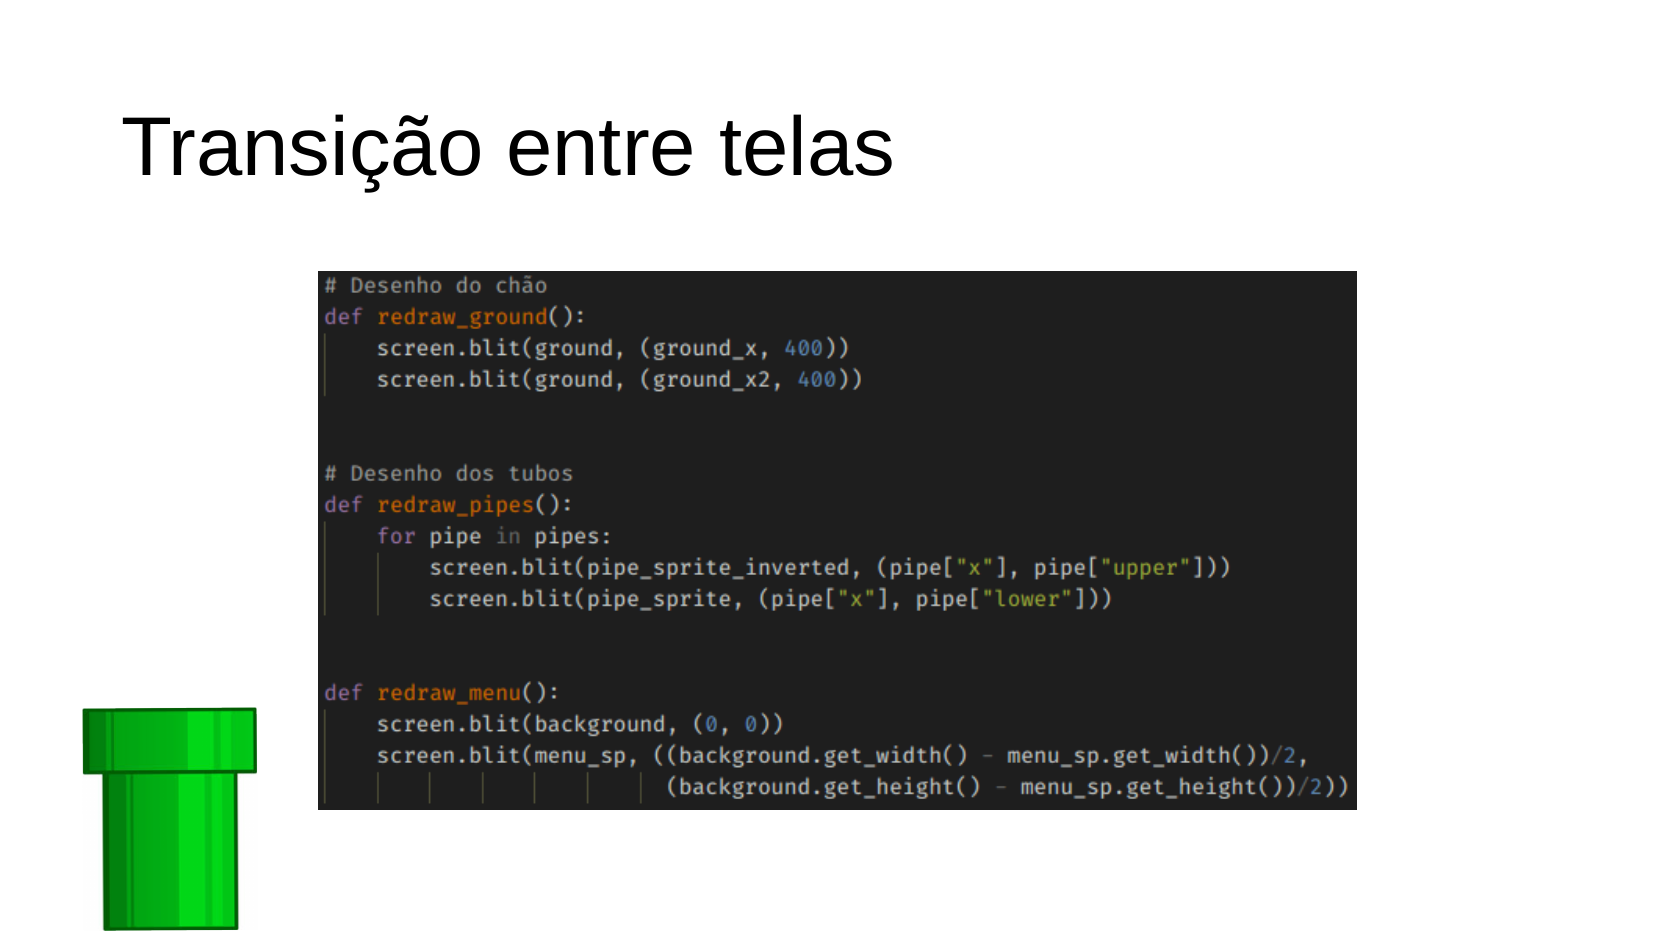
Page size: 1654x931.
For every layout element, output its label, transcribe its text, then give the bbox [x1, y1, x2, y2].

picture [82, 707, 258, 931]
picture [318, 271, 1357, 810]
text_box Transição entre telas [106, 92, 1347, 201]
